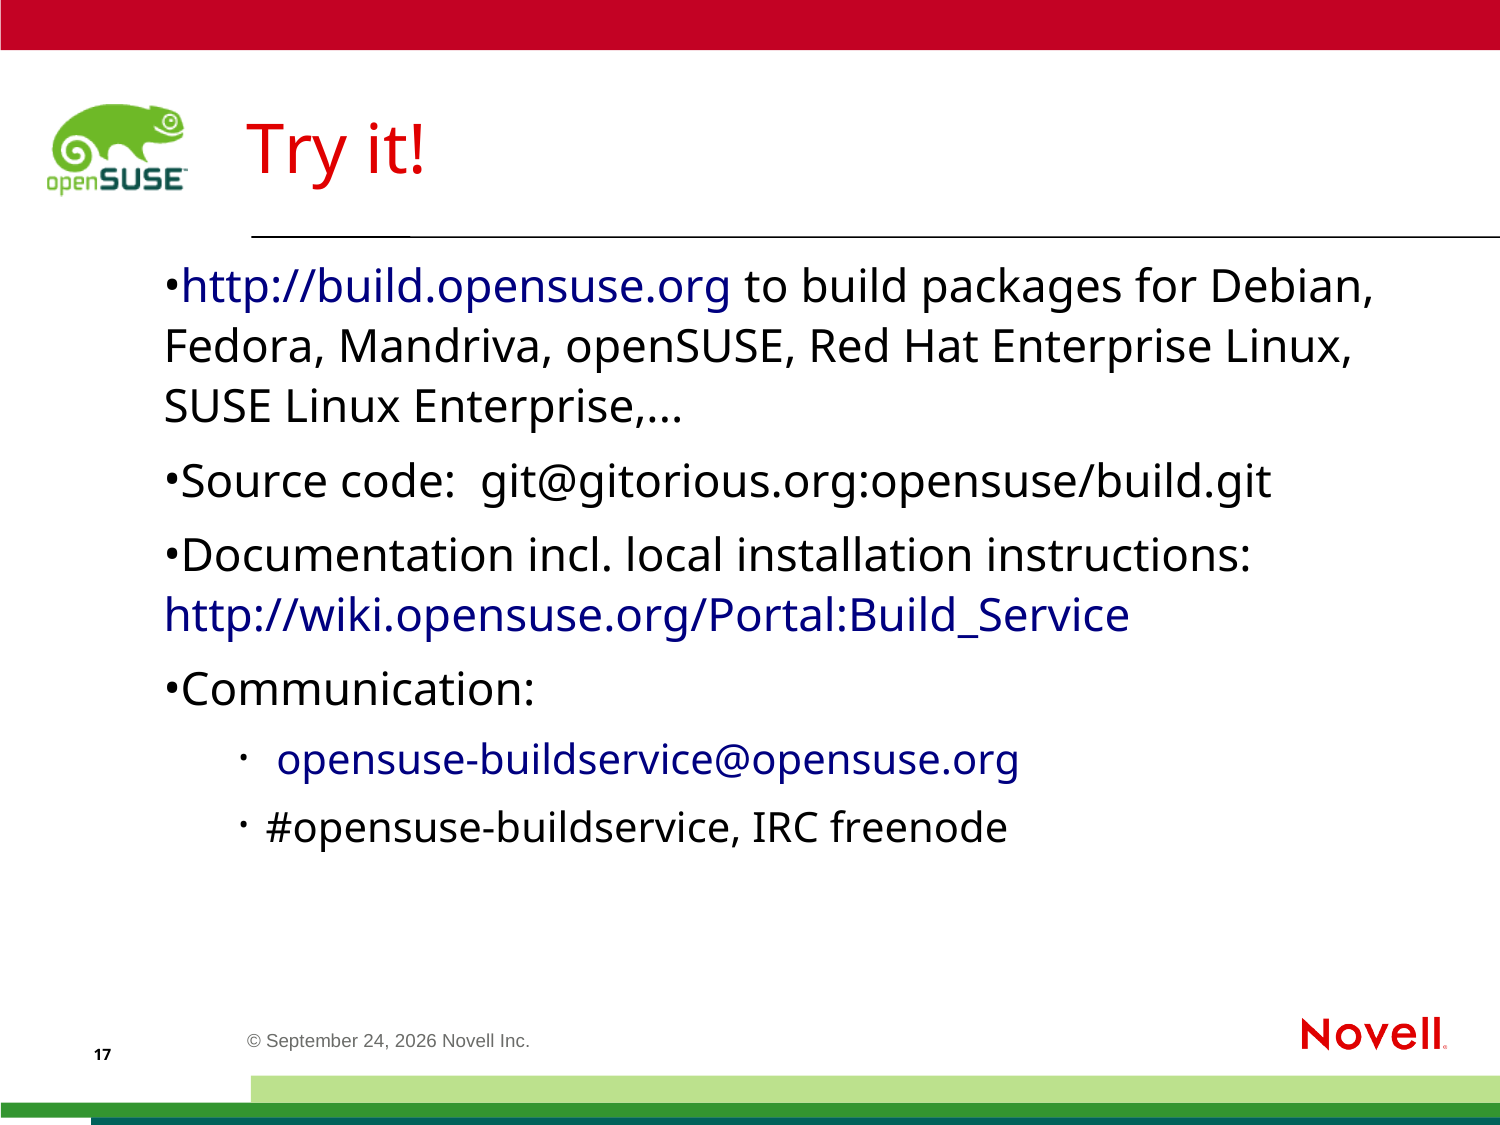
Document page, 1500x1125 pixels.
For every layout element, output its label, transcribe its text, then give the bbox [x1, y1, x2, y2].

picture [47, 104, 188, 197]
picture [1295, 1011, 1453, 1056]
list http://build.opensuse.org to build packages for Debian, Fedora, Mandriva, openSUSE, Red Hat Enterprise Linux, SUSE Linux Enterprise,... Source code: git@gitorious.org:opensuse/build.git Documentation incl. local installation instructions: http://wiki.opensuse.org/Portal:Build_Service Communication: opensuse-buildservice@opensuse.org #opensuse-buildservice, IRC freenode [163, 254, 1404, 777]
title Try it! [246, 68, 1409, 231]
